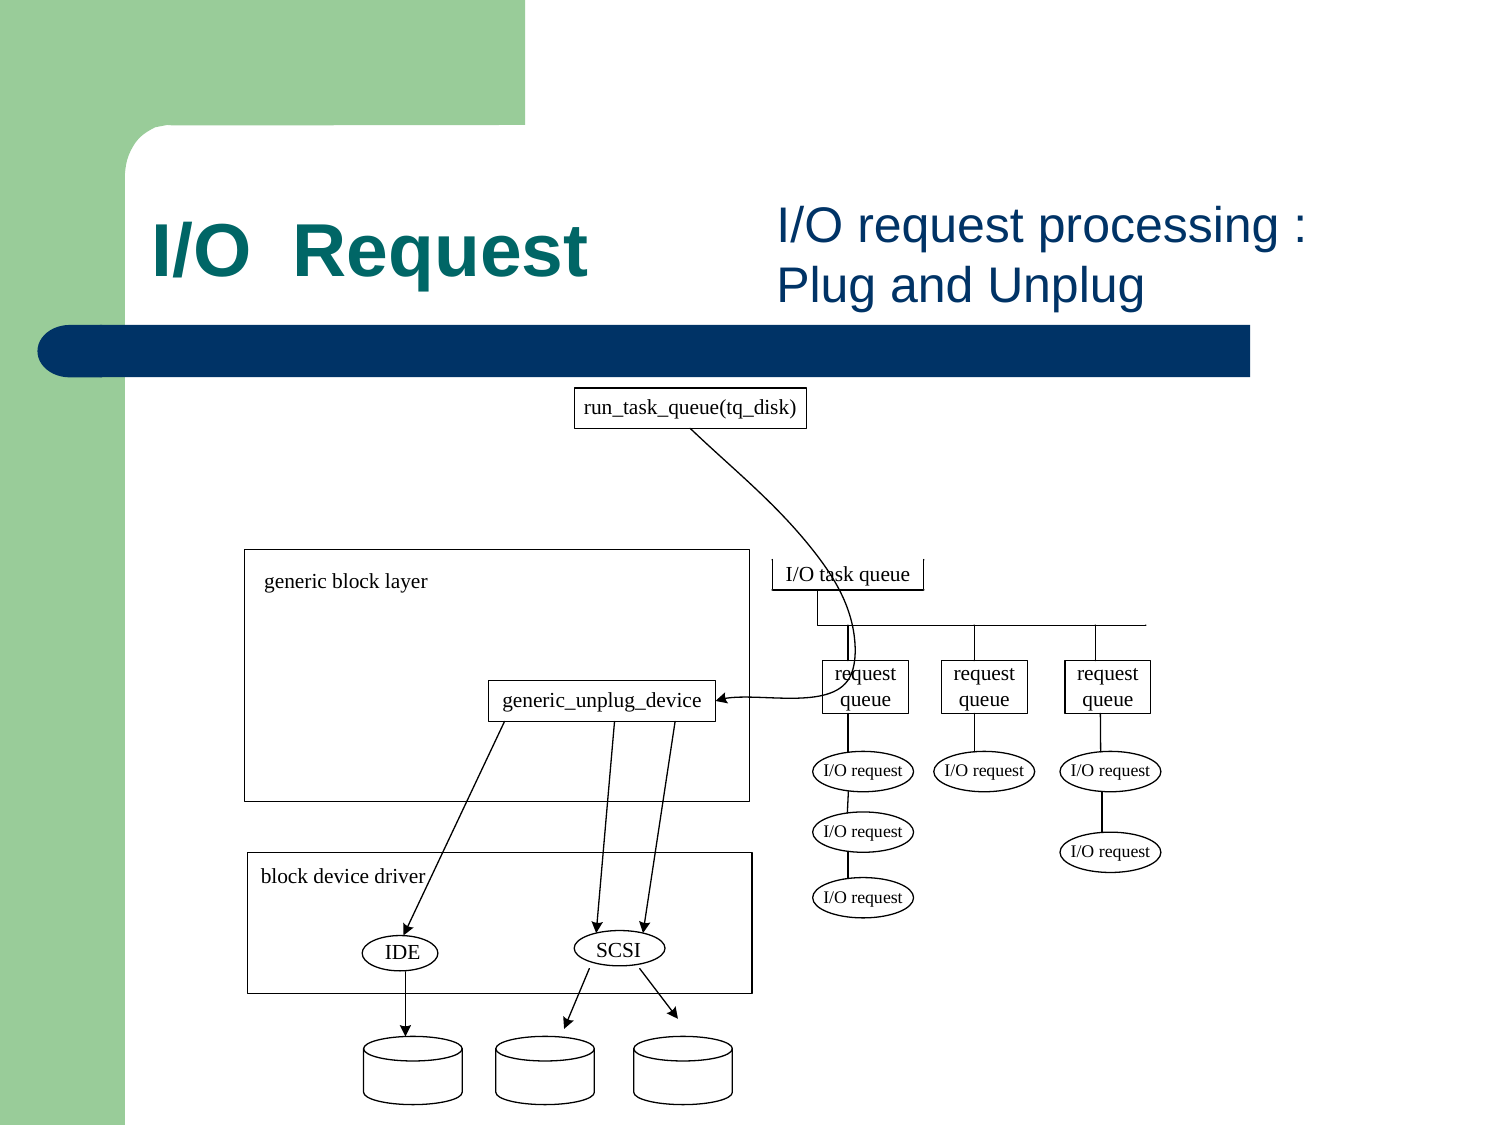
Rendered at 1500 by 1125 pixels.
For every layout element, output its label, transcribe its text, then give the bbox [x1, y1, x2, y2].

title I/O Request [136, 136, 1414, 301]
chart [242, 385, 1164, 1108]
text_box I/O request processing : Plug and Unplug [761, 184, 1323, 321]
